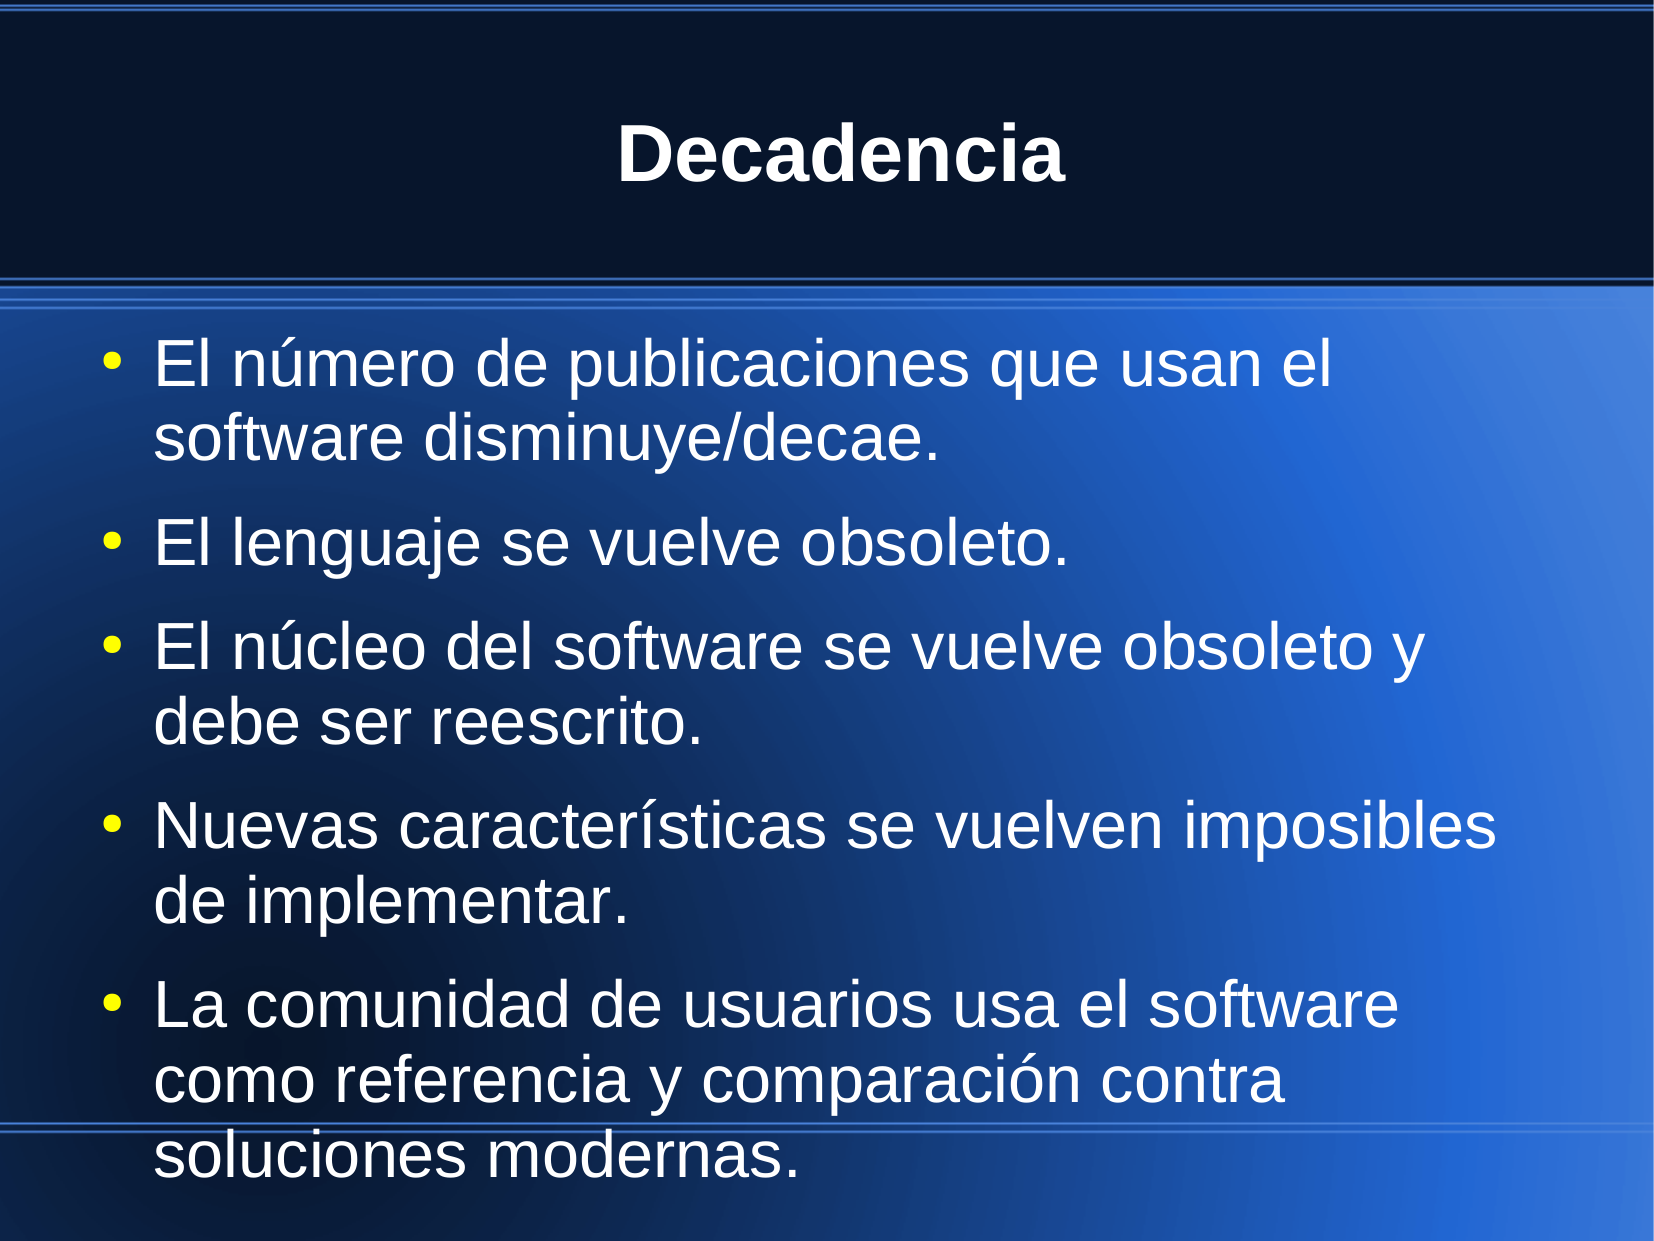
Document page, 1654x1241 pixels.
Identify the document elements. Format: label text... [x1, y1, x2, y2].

picture [0, 0, 1654, 1241]
title Decadencia [82, 49, 1571, 257]
list El número de publicaciones que usan el software disminuye/decae. El lenguaje se vuelve obsoleto. El núcleo del software se vuelve obsoleto y debe ser reescrito. Nuevas características se vuelven imposibles de implementar. La comunidad de usuarios usa el software como referencia y comparación contra soluciones modernas. [82, 325, 1571, 1192]
